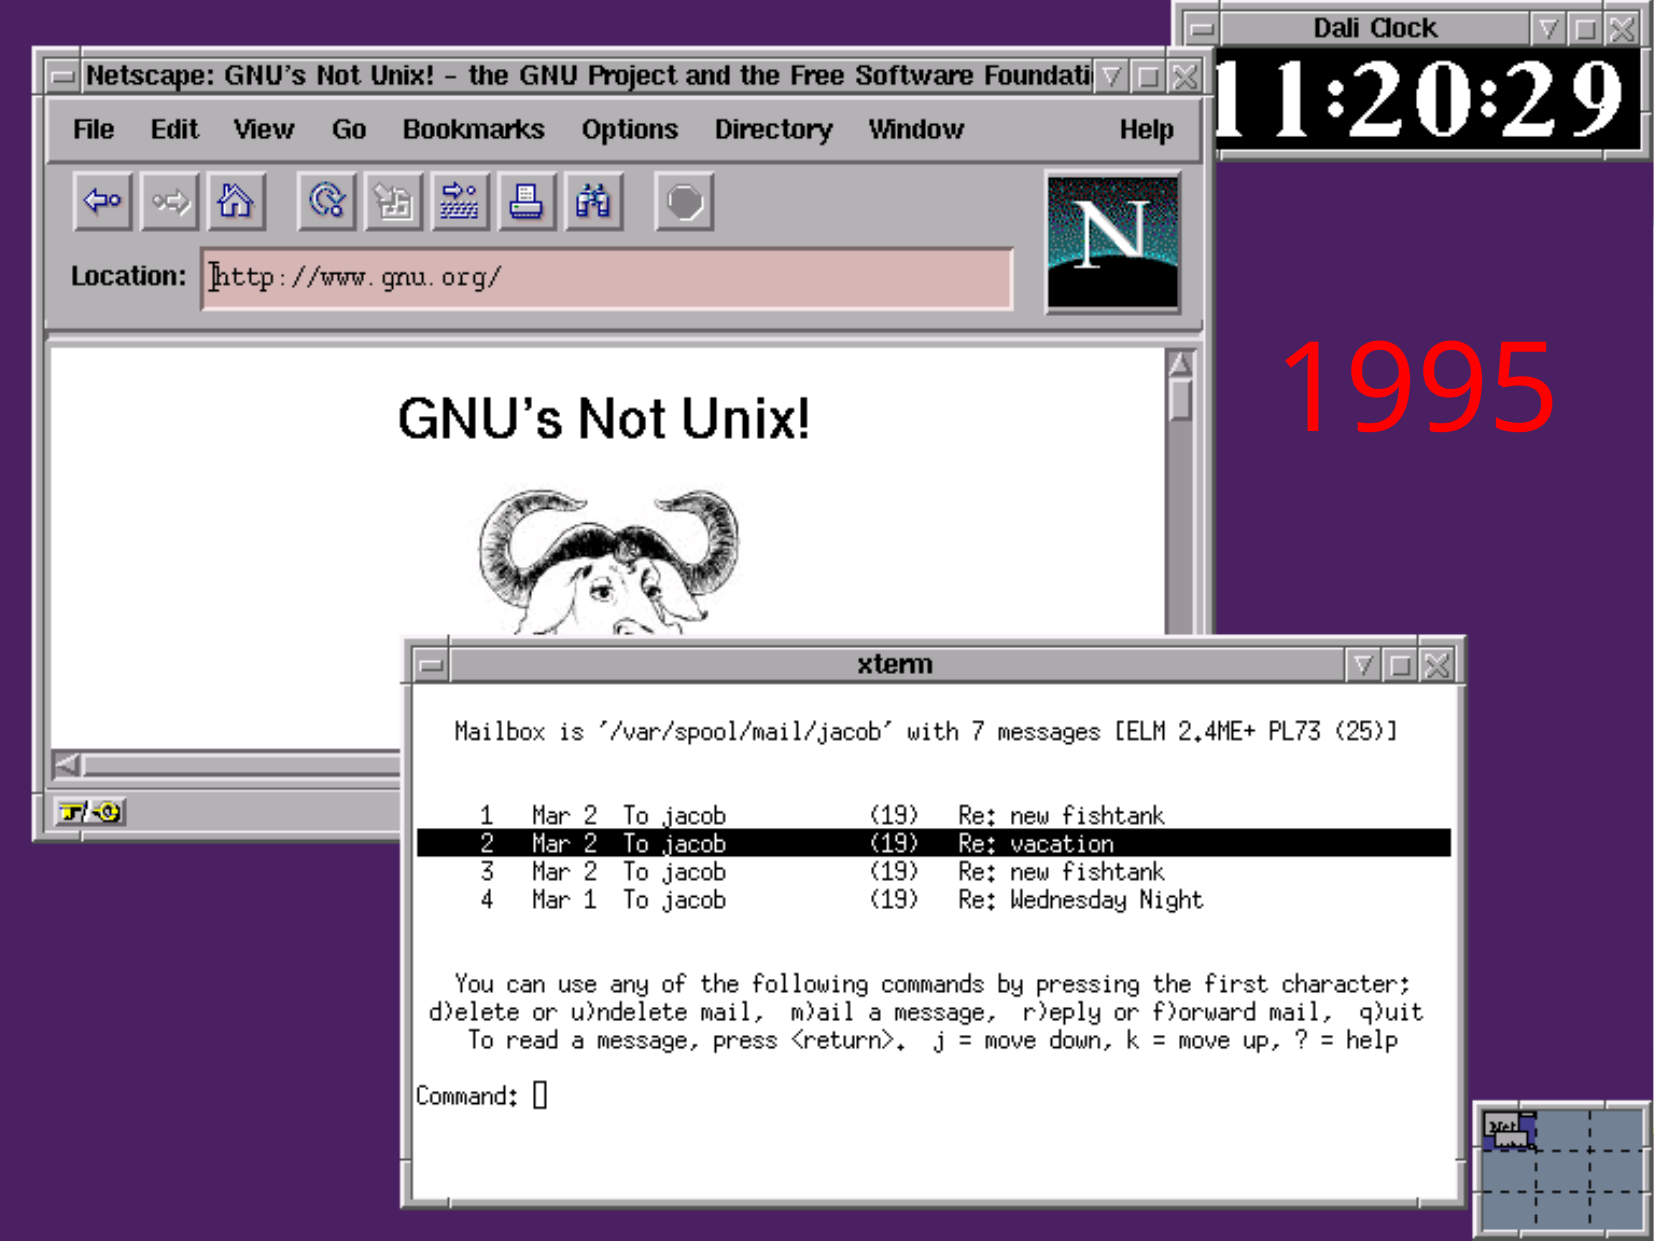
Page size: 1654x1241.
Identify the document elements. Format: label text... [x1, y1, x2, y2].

picture [0, 0, 1654, 1241]
text_box 1995 [1274, 298, 1537, 444]
